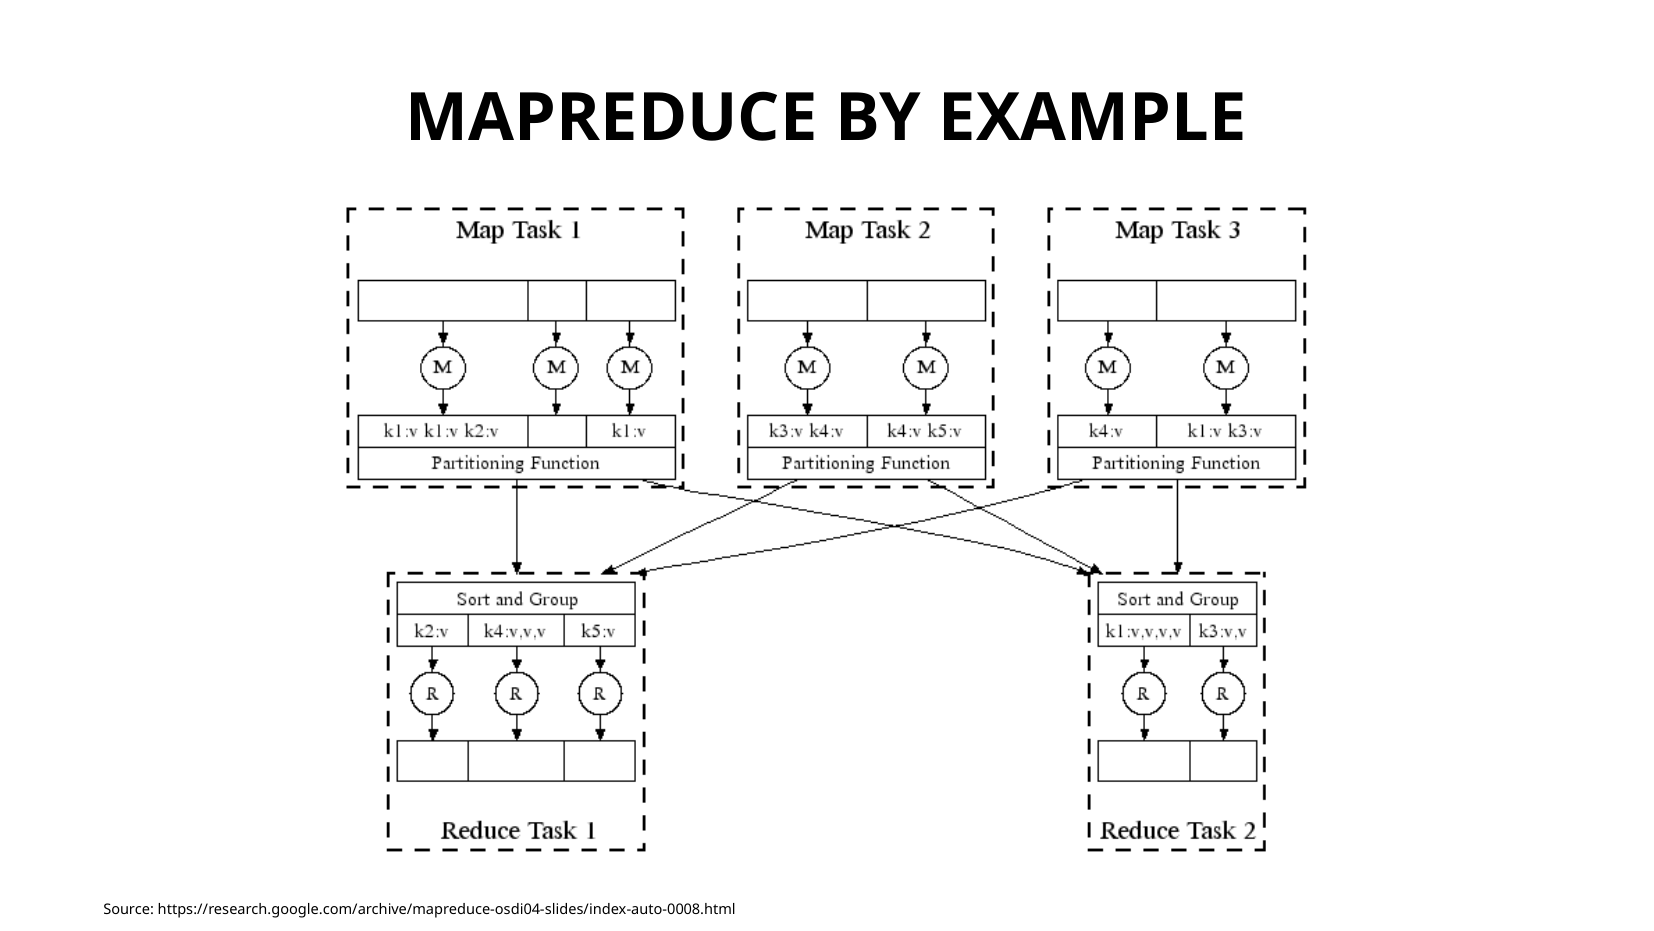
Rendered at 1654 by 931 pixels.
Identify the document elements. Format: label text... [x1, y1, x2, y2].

picture [330, 191, 1323, 879]
title MAPREDUCE BY EXAMPLE [82, 36, 1571, 193]
text_box Source: https://research.google.com/archive/mapreduce-osdi04-slides/index-auto-0008.html [88, 891, 845, 925]
